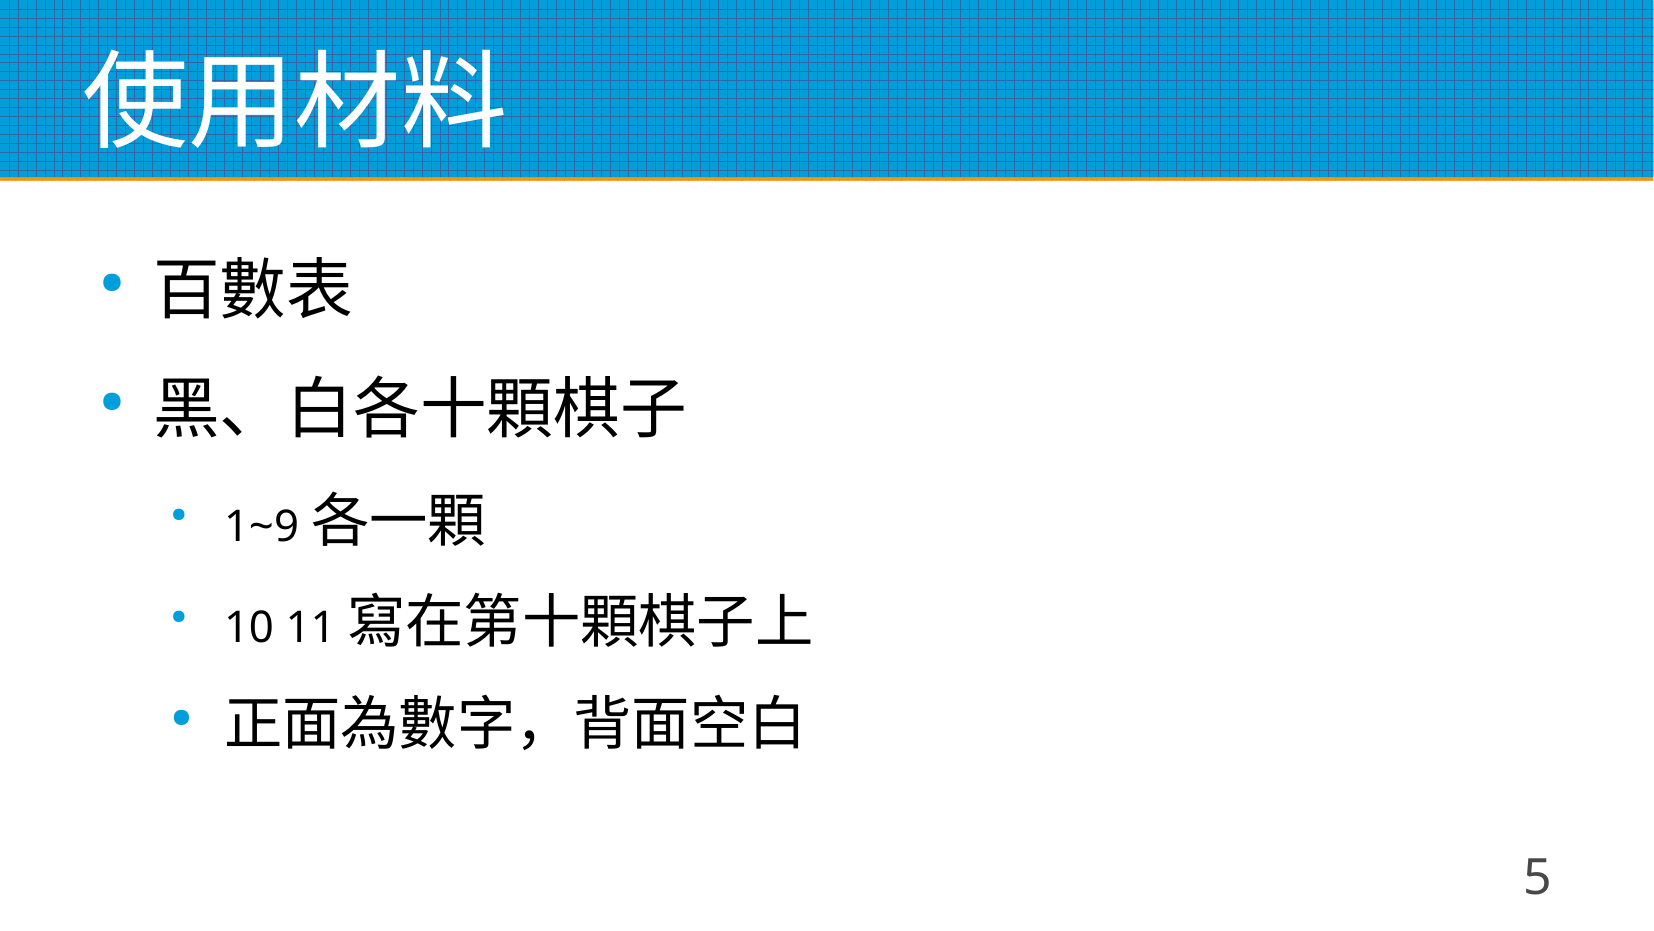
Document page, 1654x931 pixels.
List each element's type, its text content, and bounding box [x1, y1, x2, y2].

title 使用材料 [82, 14, 1571, 171]
list 百數表 黑、白各十顆棋子 1~9各一顆 10 11寫在第十顆棋子上 正面為數字，背面空白 [82, 236, 1563, 811]
